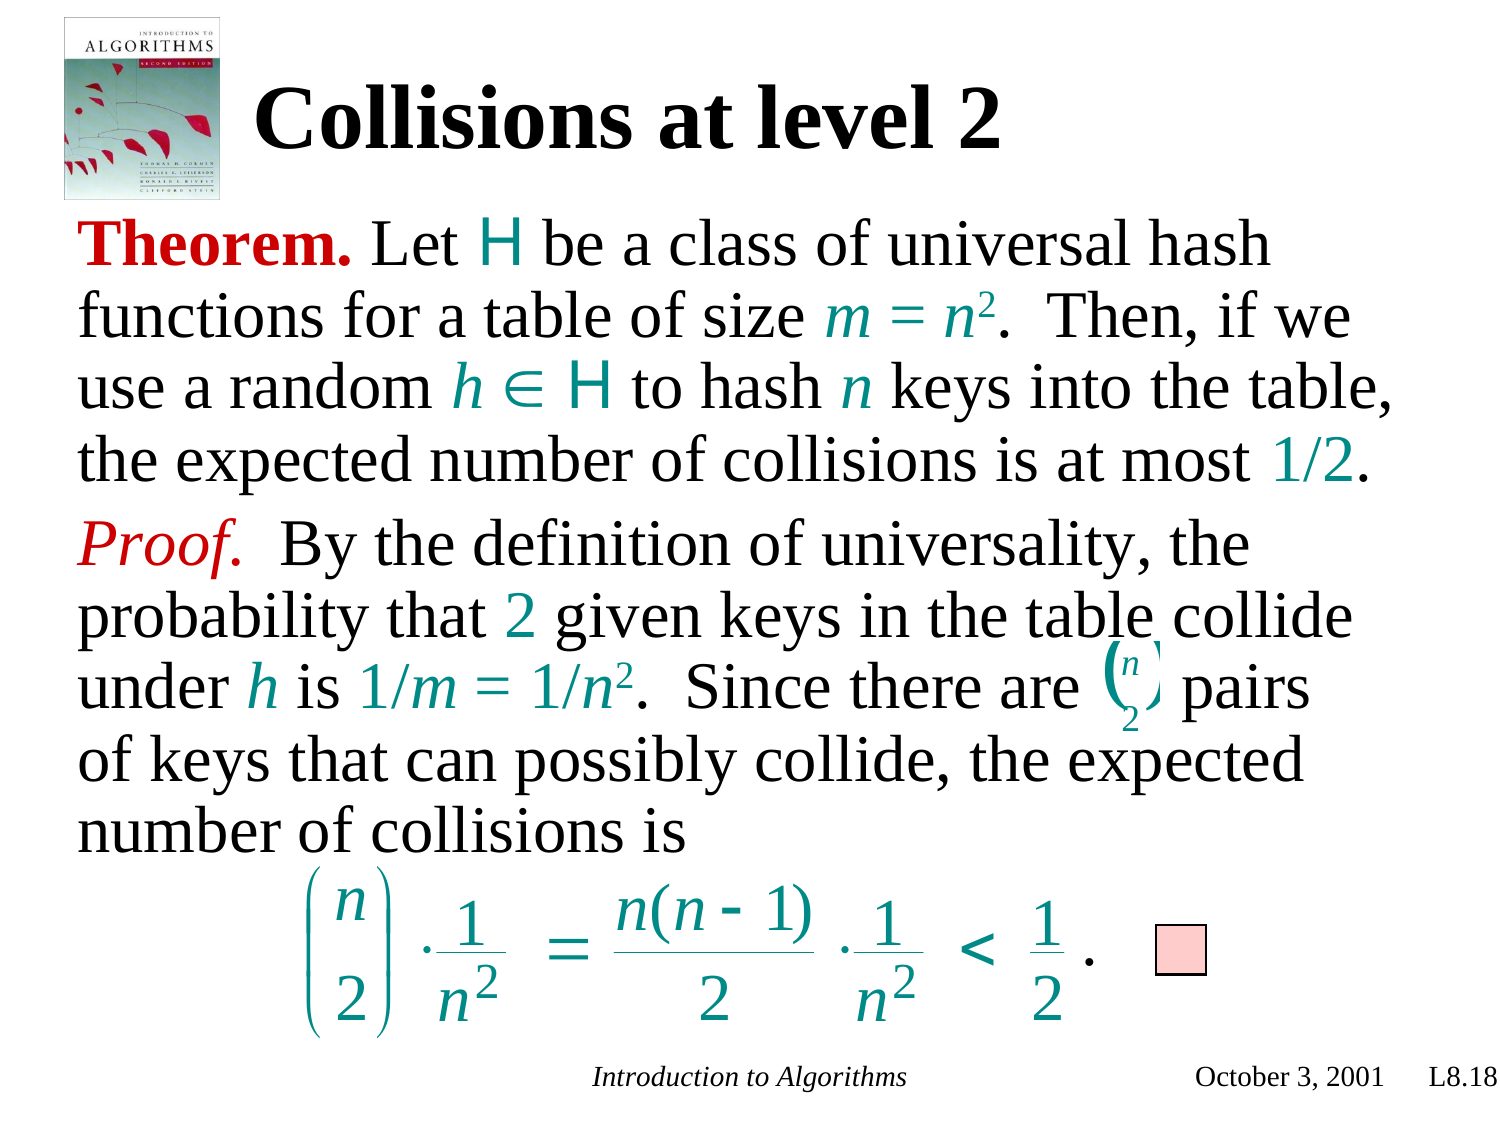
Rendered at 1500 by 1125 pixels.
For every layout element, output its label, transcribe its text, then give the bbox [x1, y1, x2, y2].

text_box [1156, 924, 1206, 975]
chart [1100, 641, 1160, 744]
text_box Theorem. Let H be a class of universal hash functions for a table of size m = n2. Then, if we use a random h  H to hash n keys into the table, the expected number of collisions is at most 1/2. [62, 199, 1438, 504]
text_box Introduction to Algorithms [577, 1049, 923, 1101]
text_box . [1066, 890, 1113, 986]
text_box October 3, 2001 L8.<number> [1087, 1049, 1500, 1101]
chart [300, 862, 1069, 1042]
picture [64, 17, 220, 199]
text_box Proof. By the definition of universality, the probability that 2 given keys in the table collide under h is 1/m = 1/n2. Since there are pairs of keys that can possibly collide, the expected number of collisions is [62, 499, 1375, 876]
text_box Collisions at level 2 [237, 24, 1476, 213]
